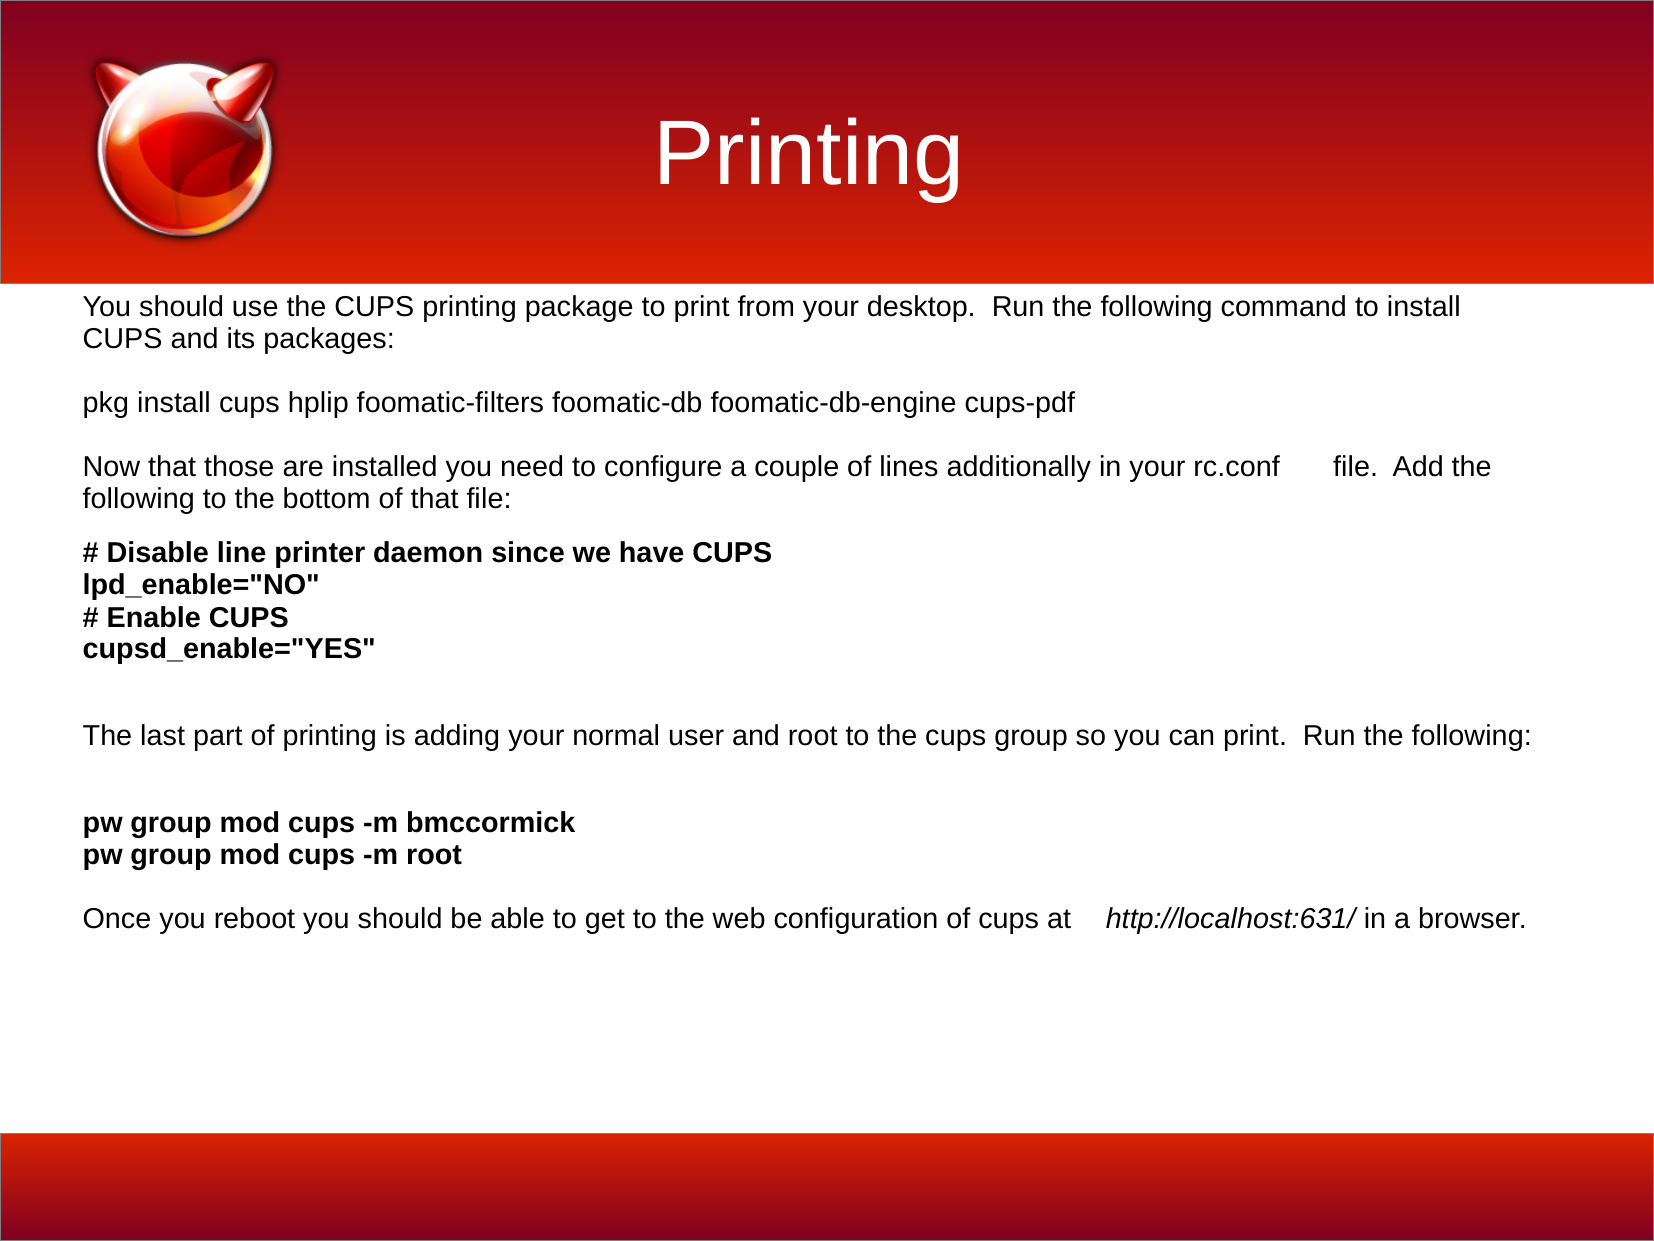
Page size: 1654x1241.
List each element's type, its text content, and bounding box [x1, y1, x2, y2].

list You should use the CUPS printing package to print from your desktop. Run the following command to install CUPS and its packages: pkg install cups hplip foomatic-filters foomatic-db foomatic-db-engine cups-pdf Now that those are installed you need to configure a couple of lines additionally in your rc.conf file. Add the following to the bottom of that file: # Disable line printer daemon since we have CUPS lpd_enable="NO" # Enable CUPS cupsd_enable="YES" The last part of printing is adding your normal user and root to the cups group so you can print. Run the following: pw group mod cups -m bmccormick pw group mod cups -m root Once you reboot you should be able to get to the web configuration of cups at http://localhost:631/ in a browser. [82, 290, 1538, 1010]
title Printing [82, 49, 1536, 257]
